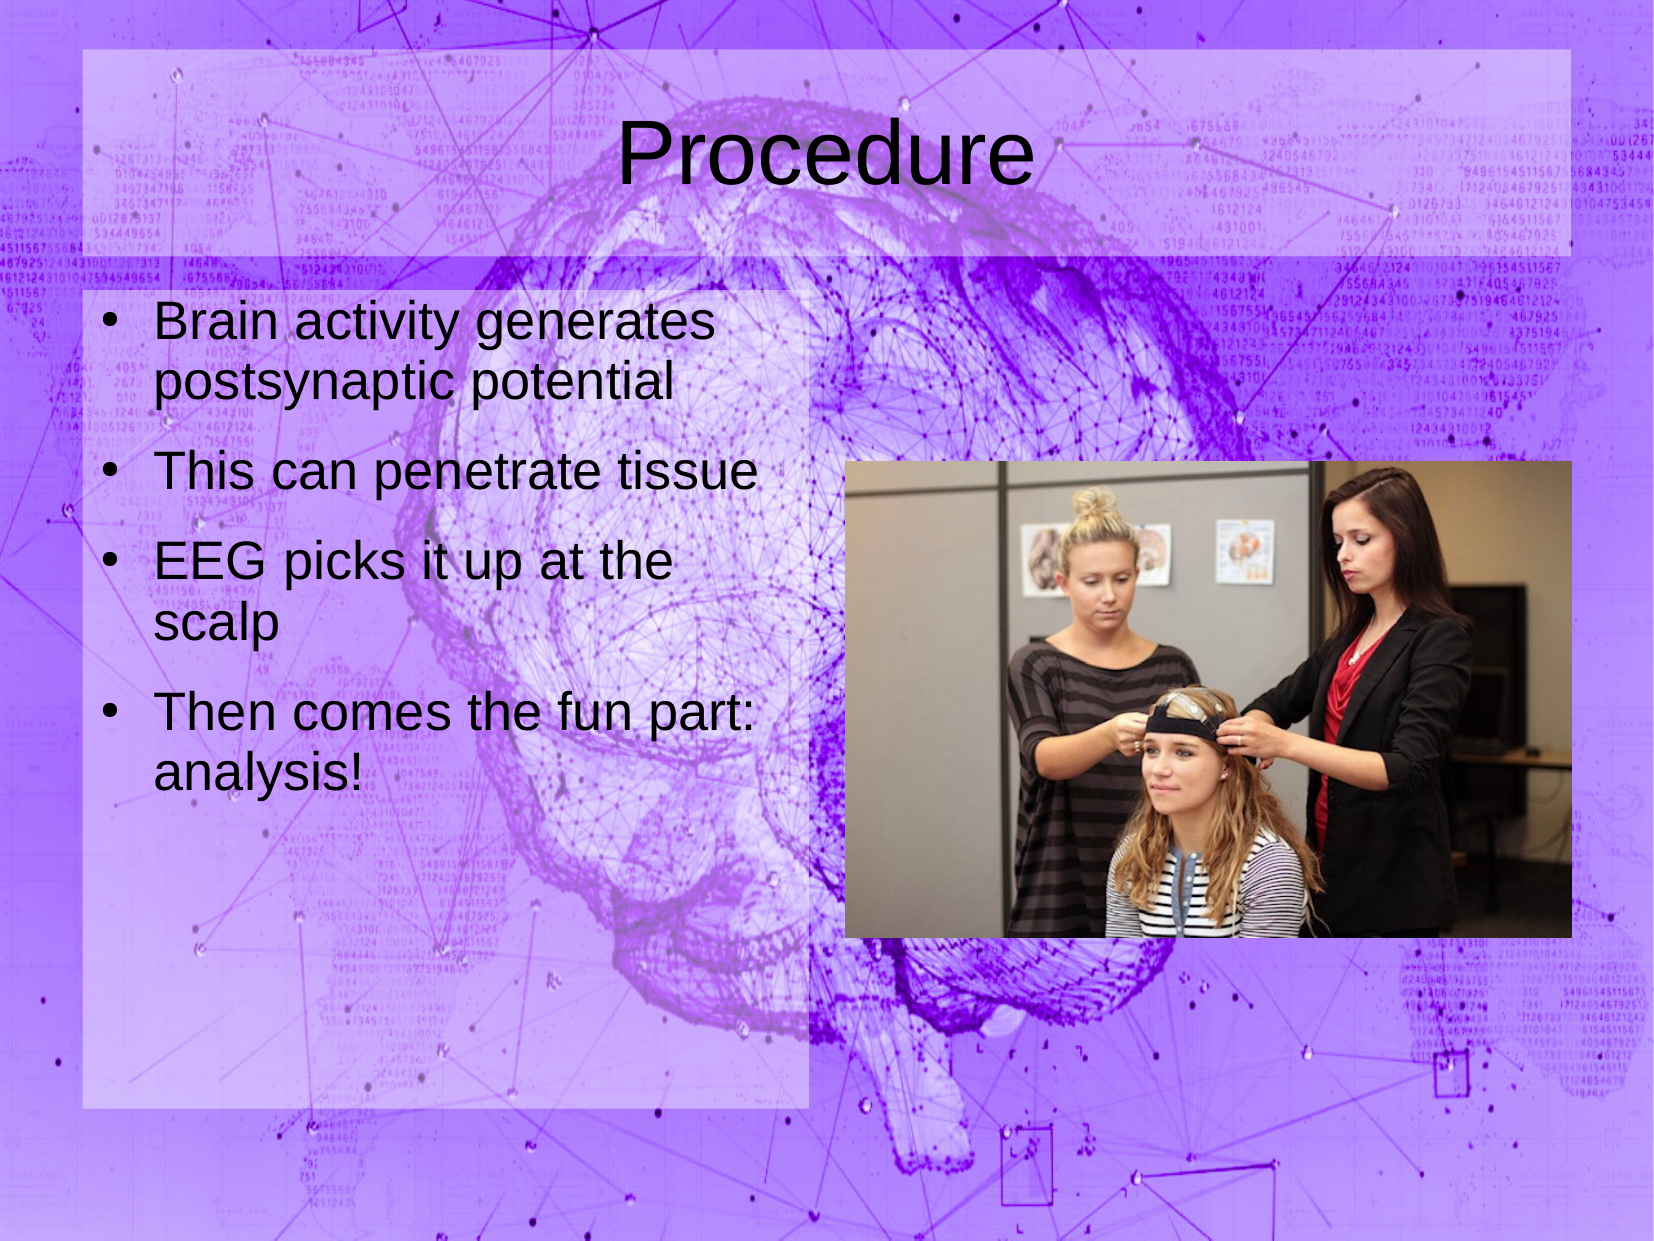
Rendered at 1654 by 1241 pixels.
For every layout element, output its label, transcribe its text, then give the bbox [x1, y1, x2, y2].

picture [0, 0, 1654, 1241]
title Procedure [82, 49, 1571, 257]
list Brain activity generates postsynaptic potential This can penetrate tissue EEG picks it up at the scalp Then comes the fun part: analysis! [82, 290, 809, 1109]
